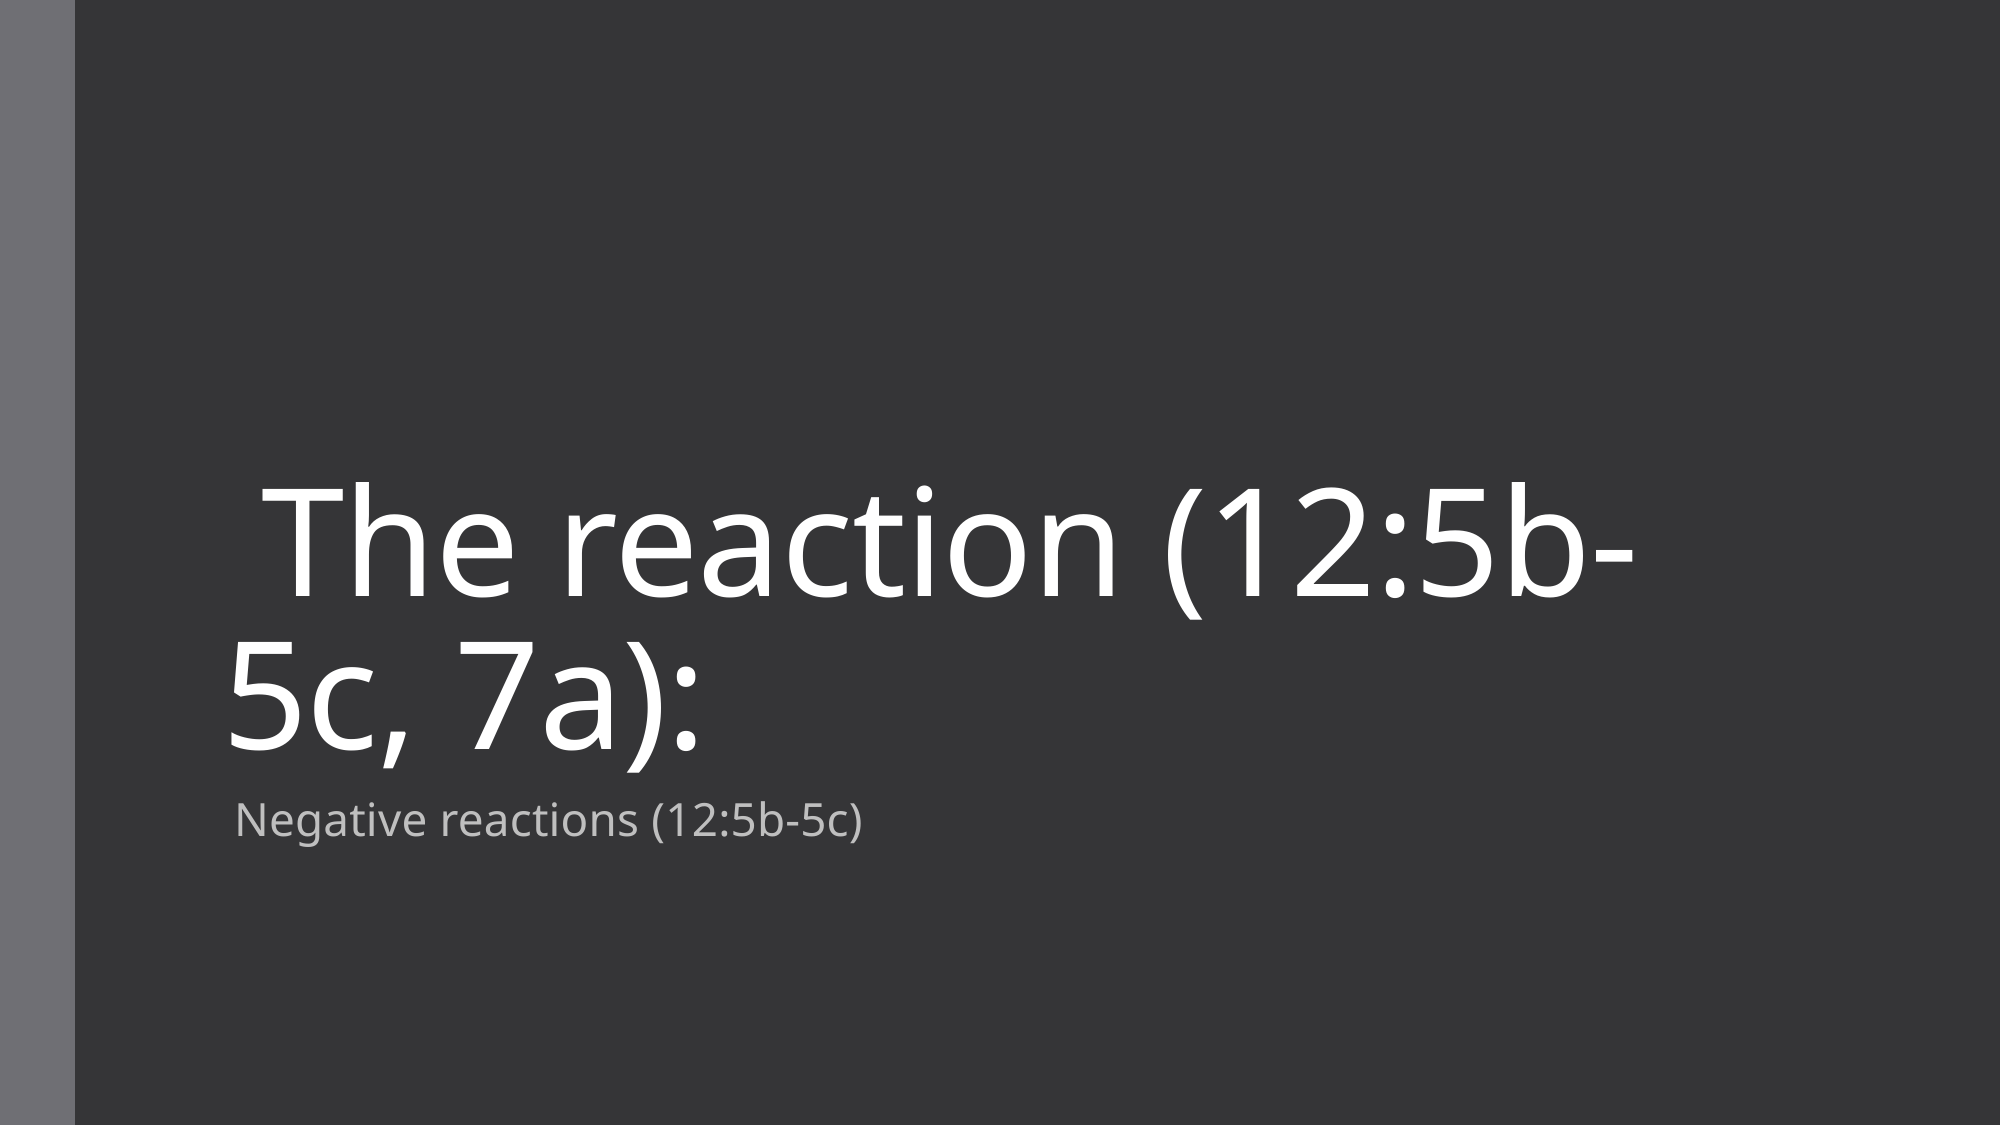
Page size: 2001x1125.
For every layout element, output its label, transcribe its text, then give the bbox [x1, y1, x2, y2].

title The reaction (12:5b-5c, 7a): [206, 124, 1752, 787]
subtitle Negative reactions (12:5b-5c) [206, 787, 1752, 1066]
